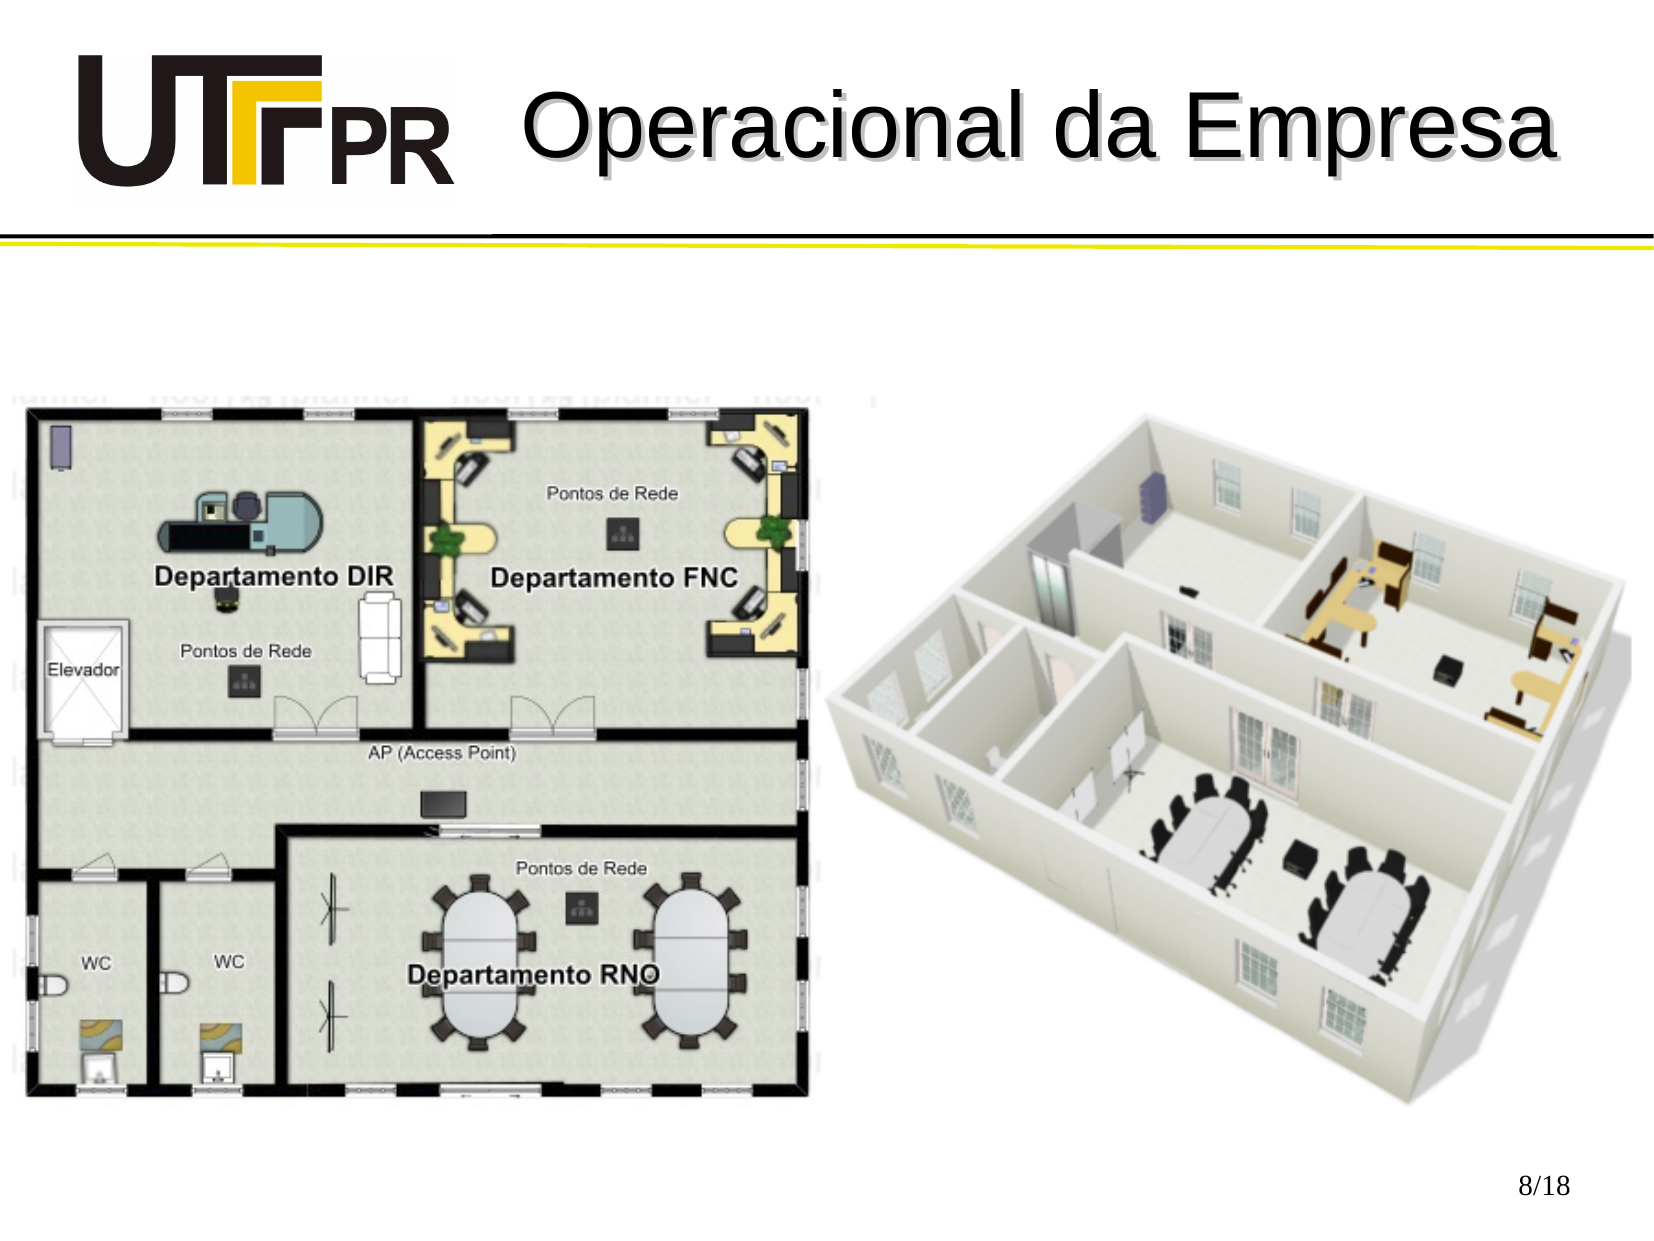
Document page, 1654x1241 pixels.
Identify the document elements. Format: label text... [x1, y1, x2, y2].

title Operacional da Empresa [507, 49, 1571, 201]
picture [0, 369, 1654, 1134]
picture [76, 55, 455, 207]
